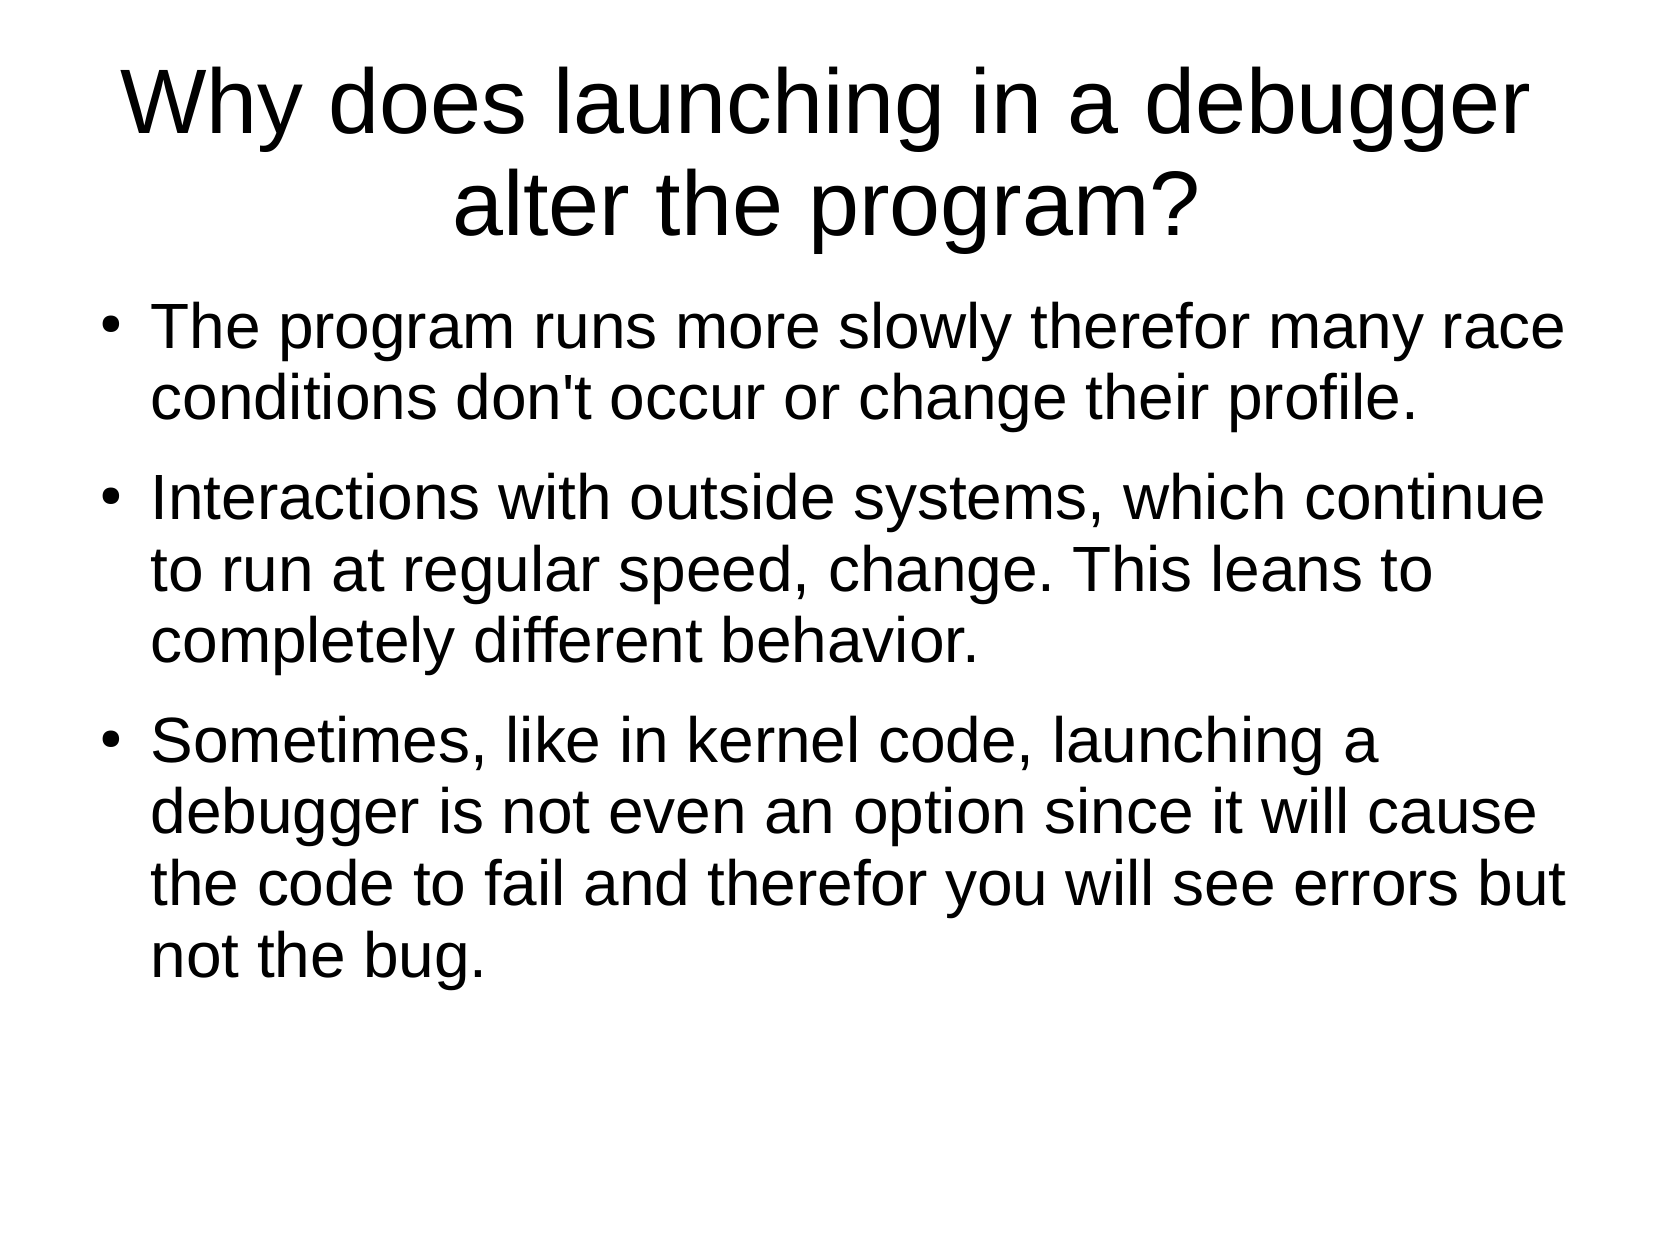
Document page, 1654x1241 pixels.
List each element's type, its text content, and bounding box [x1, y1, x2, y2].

list The program runs more slowly therefor many race conditions don't occur or change their profile. Interactions with outside systems, which continue to run at regular speed, change. This leans to completely different behavior. Sometimes, like in kernel code, launching a debugger is not even an option since it will cause the code to fail and therefor you will see errors but not the bug. [82, 290, 1571, 1010]
title Why does launching in a debugger alter the program? [82, 49, 1571, 257]
